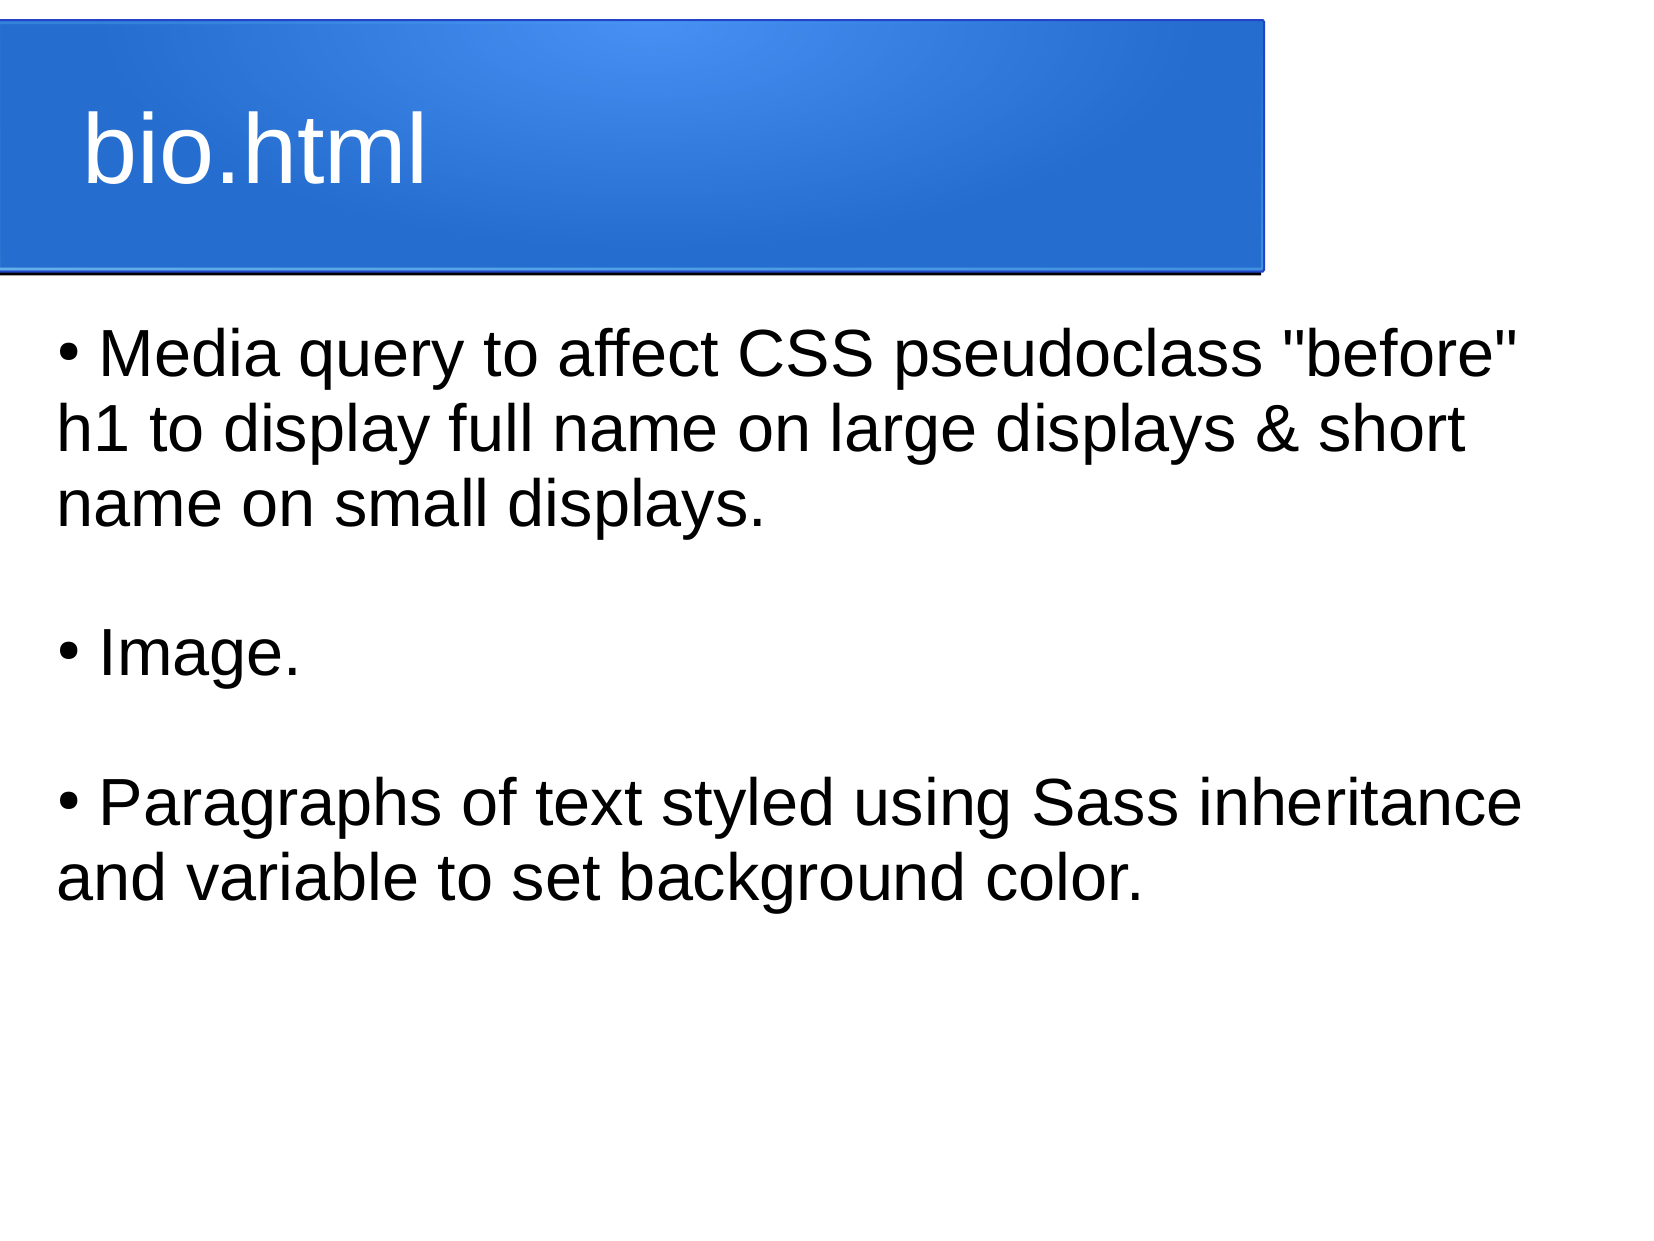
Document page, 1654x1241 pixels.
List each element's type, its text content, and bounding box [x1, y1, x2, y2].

subtitle Media query to affect CSS pseudoclass "before" h1 to display full name on large displays & short name on small displays. Image. Paragraphs of text styled using Sass inheritance and variable to set background color. [56, 255, 1546, 976]
title bio.html [82, 47, 1235, 252]
